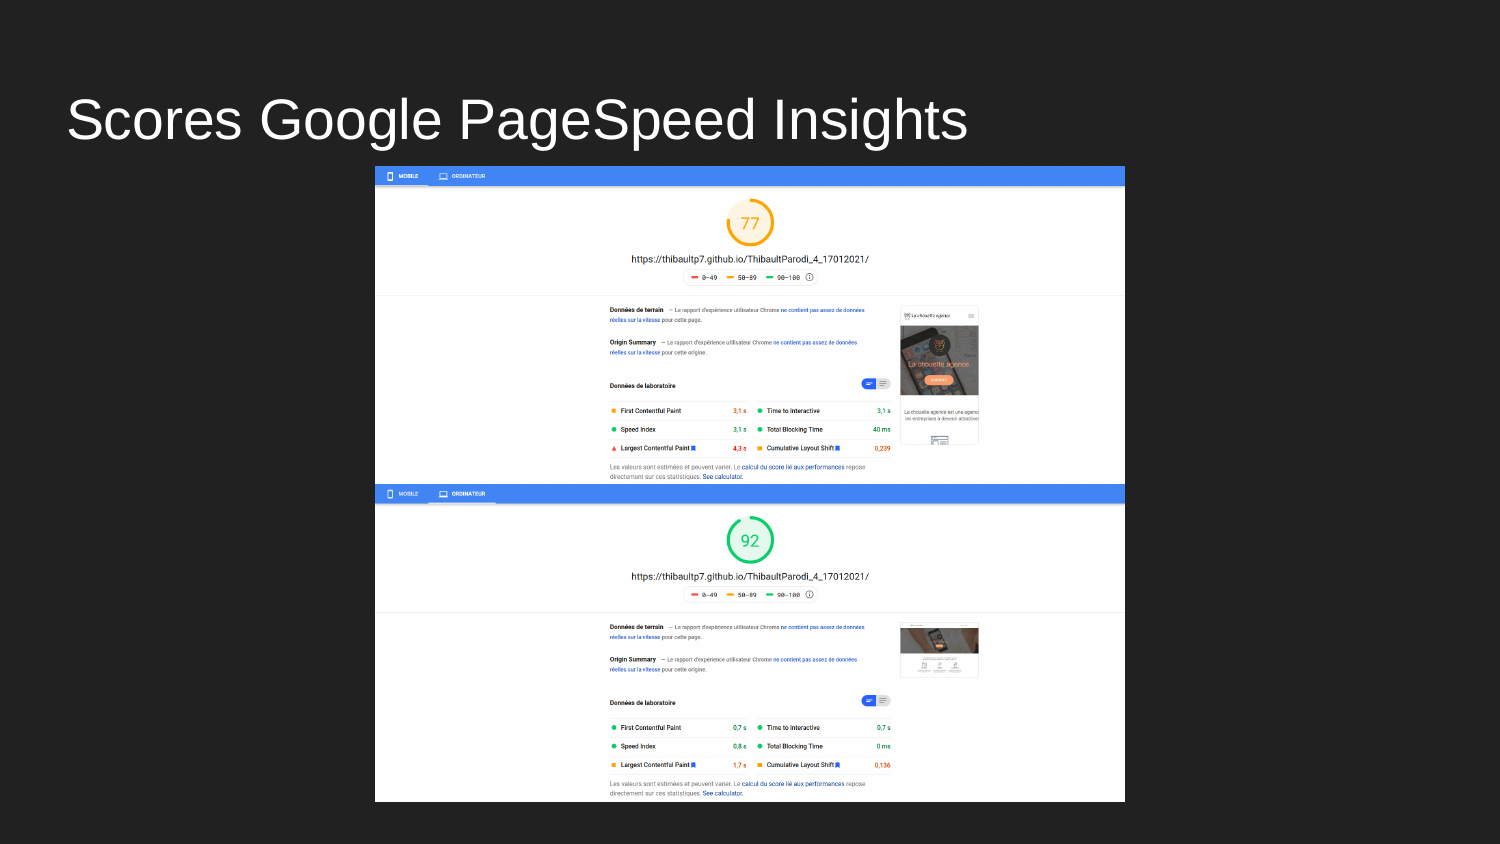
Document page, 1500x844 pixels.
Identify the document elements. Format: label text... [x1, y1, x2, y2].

title Scores Google PageSpeed Insights [51, 72, 1449, 167]
picture [375, 166, 1125, 802]
